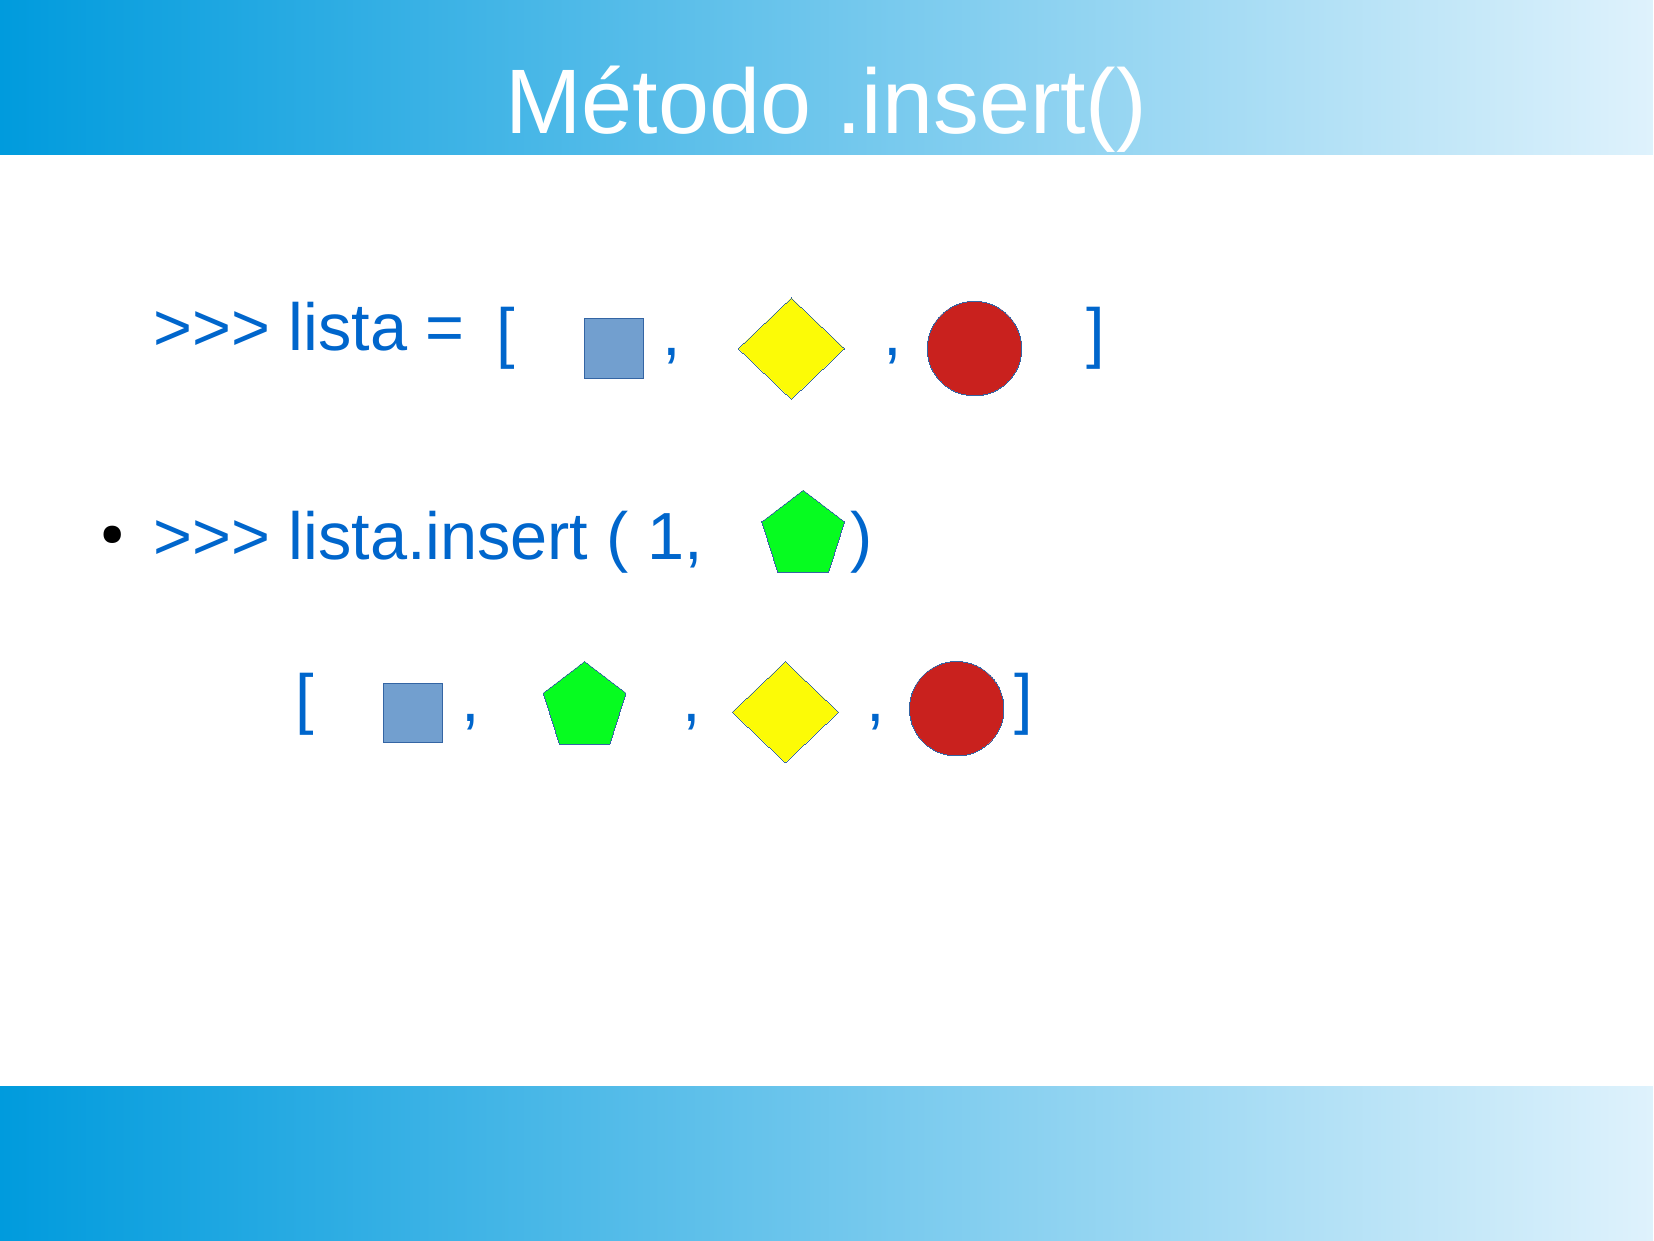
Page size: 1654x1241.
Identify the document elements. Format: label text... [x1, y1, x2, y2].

text_box [543, 661, 626, 745]
text_box [383, 683, 443, 743]
text_box [738, 297, 845, 400]
title Método .insert() [82, 49, 1571, 155]
list [ , , ] [425, 295, 1170, 426]
text_box [732, 661, 839, 763]
text_box [761, 490, 845, 573]
text_box [909, 661, 1004, 756]
list >>> lista = >>> lista.insert ( 1, ) [82, 290, 1571, 1010]
list [ , , , ] [224, 661, 1123, 792]
text_box [927, 301, 1022, 396]
text_box [584, 318, 644, 379]
